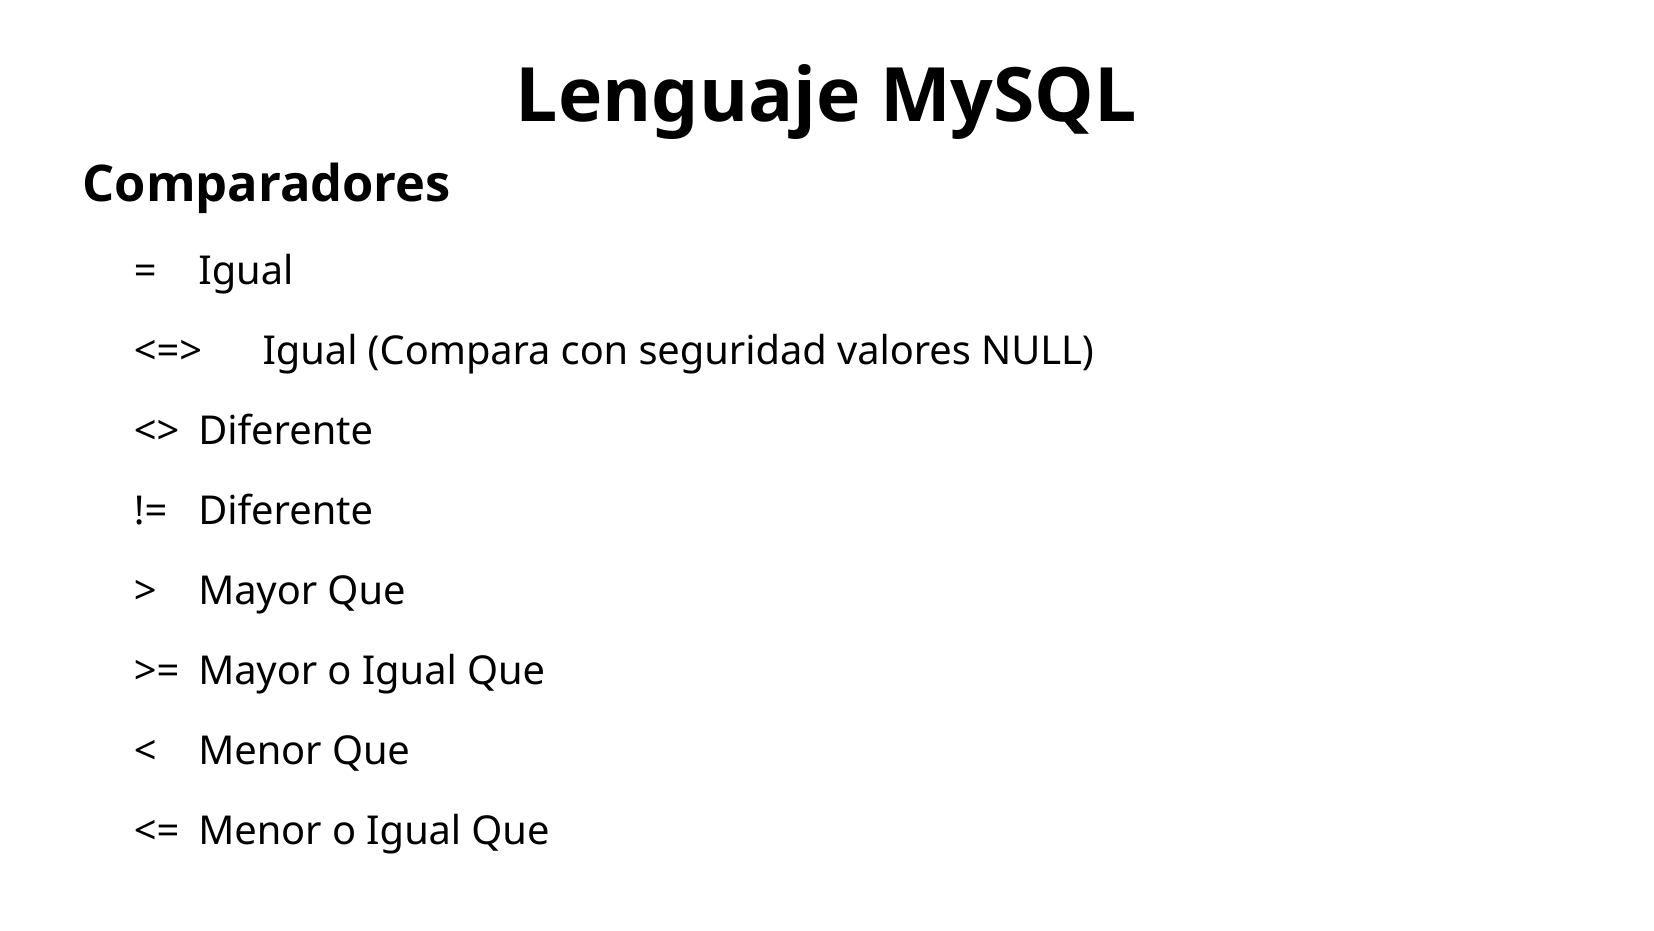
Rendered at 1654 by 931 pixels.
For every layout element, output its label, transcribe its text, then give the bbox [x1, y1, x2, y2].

list Comparadores = Igual <=> Igual (Compara con seguridad valores NULL) <> Diferente != Diferente > Mayor Que >= Mayor o Igual Que < Menor Que <= Menor o Igual Que [82, 147, 1595, 857]
title Lenguaje MySQL [82, 37, 1571, 147]
